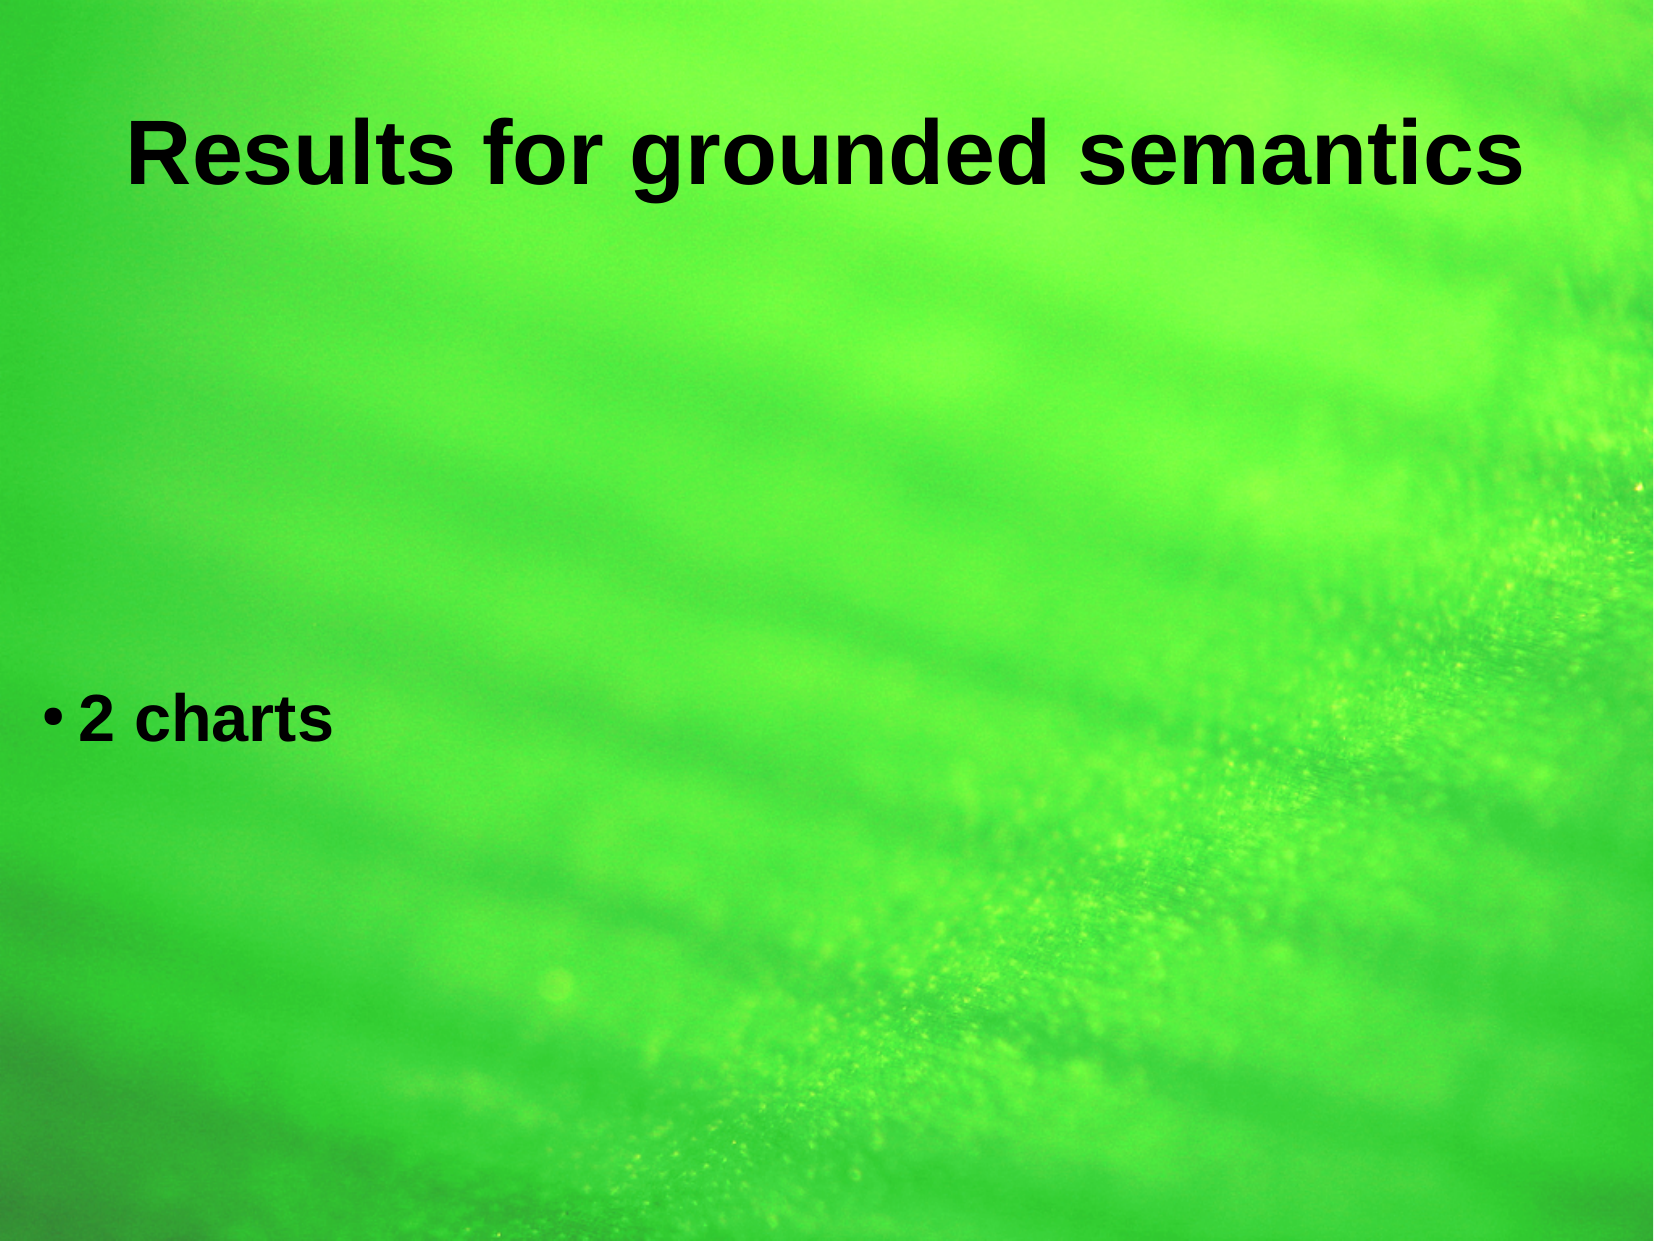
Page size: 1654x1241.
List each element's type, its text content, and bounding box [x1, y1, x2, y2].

title Results for grounded semantics [82, 49, 1571, 257]
picture [0, 0, 1654, 1241]
subtitle 2 charts [41, 290, 1609, 1109]
